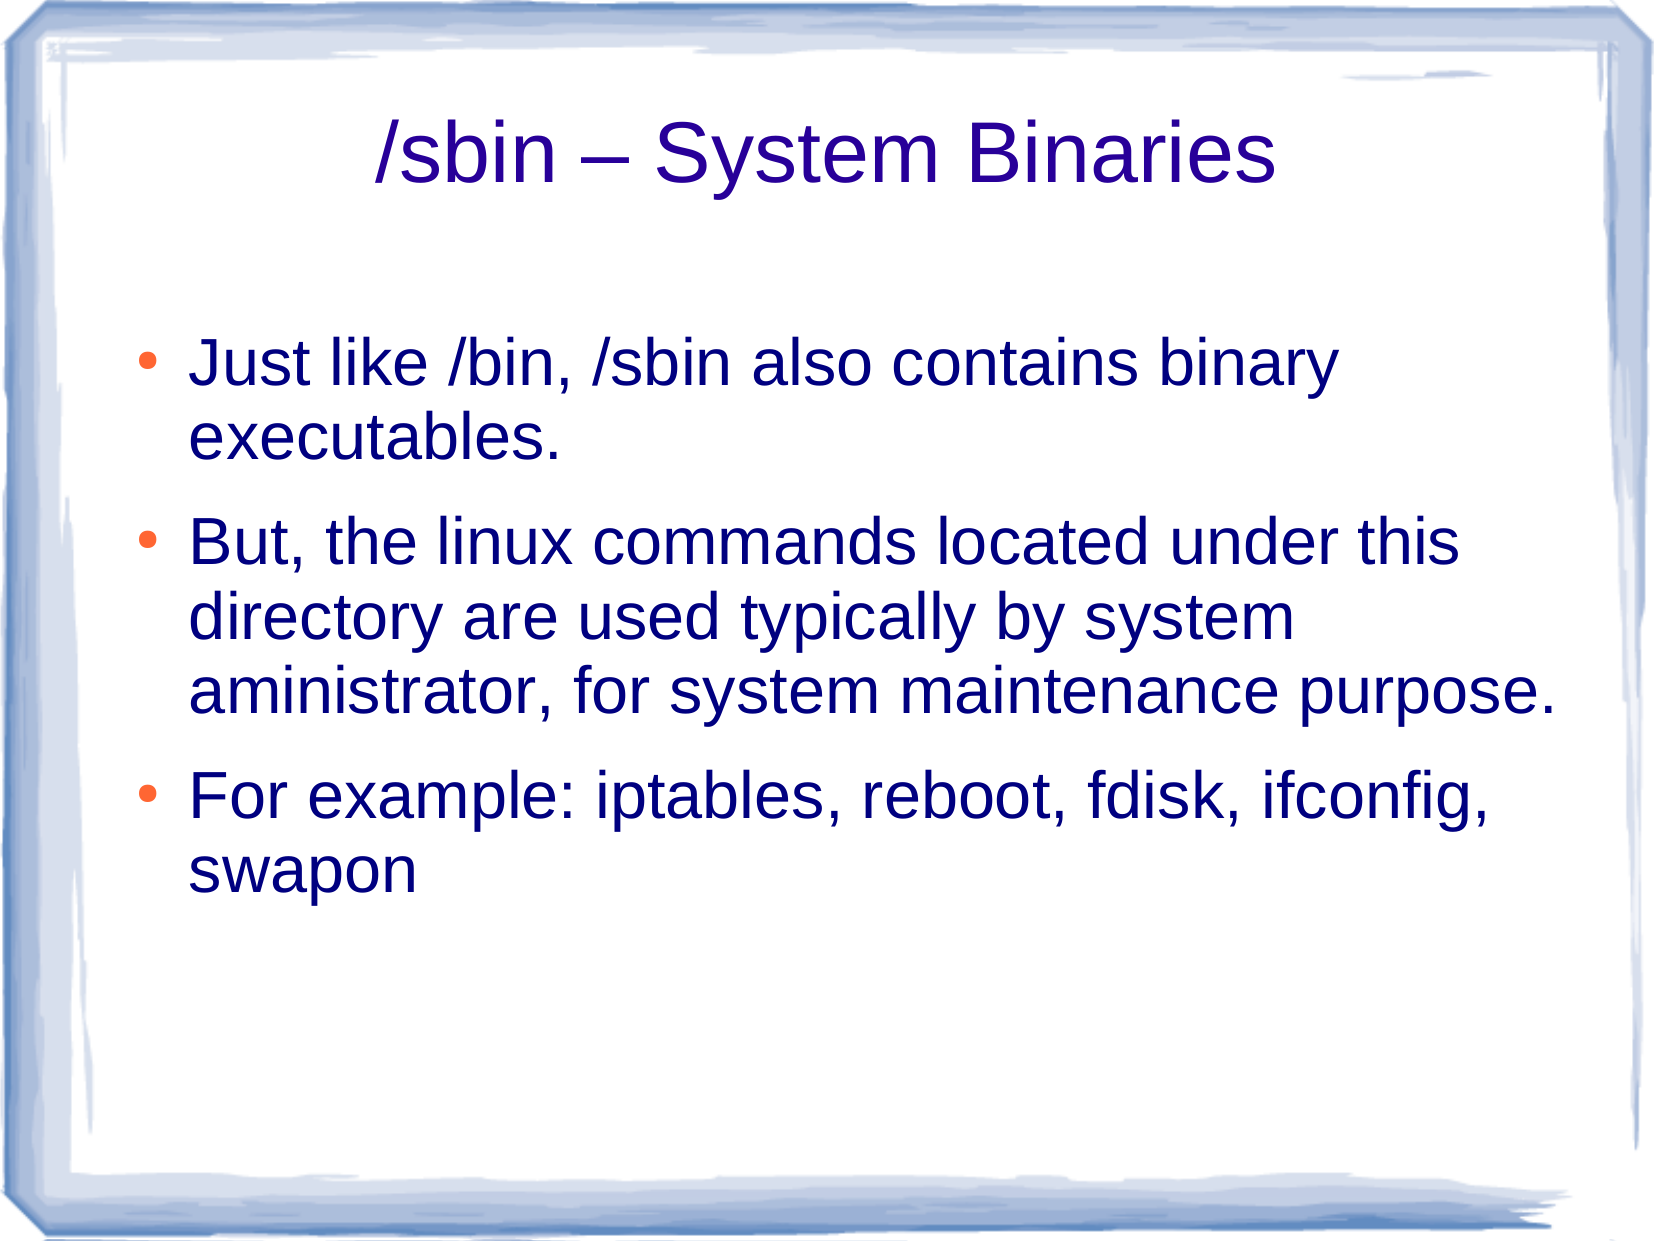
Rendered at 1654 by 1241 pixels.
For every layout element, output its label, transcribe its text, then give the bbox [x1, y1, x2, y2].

list Just like /bin, /sbin also contains binary executables. But, the linux commands located under this directory are used typically by system aministrator, for system maintenance purpose. For example: iptables, reboot, fdisk, ifconfig, swapon [118, 324, 1571, 1045]
picture [0, 0, 1654, 1241]
title /sbin – System Binaries [82, 49, 1571, 257]
